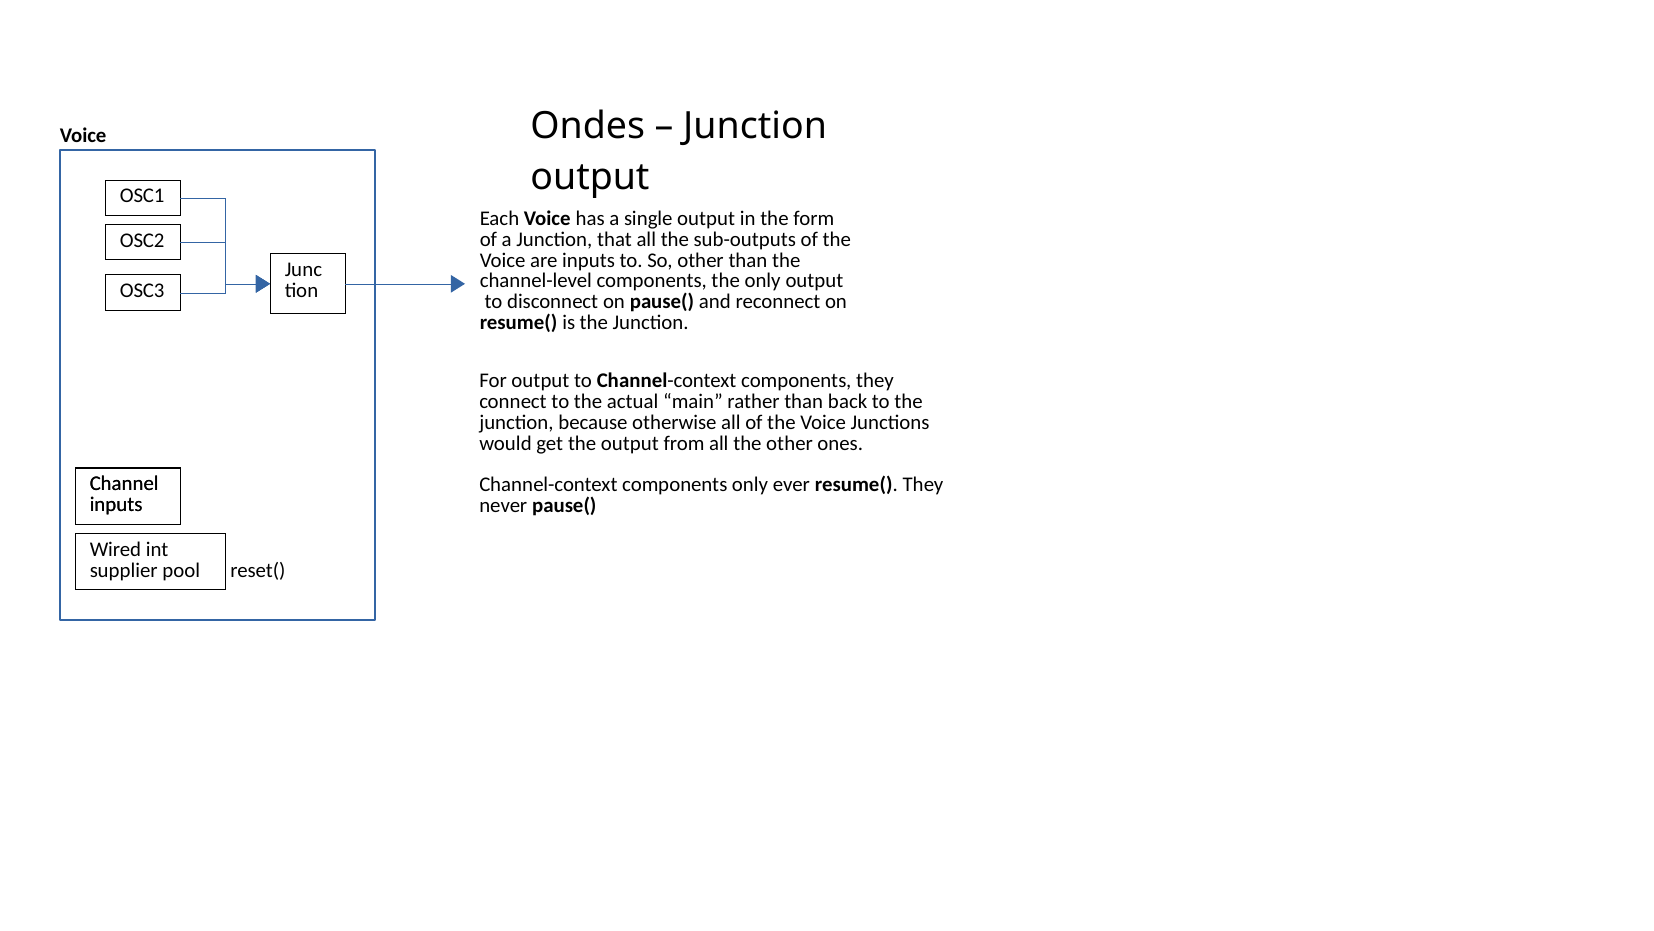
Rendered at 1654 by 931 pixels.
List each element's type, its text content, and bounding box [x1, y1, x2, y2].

text_box Channel inputs [75, 468, 181, 525]
text_box OSC2 [105, 224, 181, 260]
text_box Junction [270, 253, 346, 314]
text_box Voice [61, 151, 166, 156]
text_box OSC1 [105, 180, 181, 216]
text_box Ondes – Junction output [515, 91, 886, 151]
text_box For output to Channel-context components, they connect to the actual “main” rather than back to the junction, because otherwise all of the Voice Junctions would get the output from all the other ones. Channel-context components only ever resume(). They never pause() [464, 364, 961, 670]
text_box Each Voice has a single output in the form of a Junction, that all the sub-outputs of the Voice are inputs to. So, other than the channel-level components, the only output to disconnect on pause() and reconnect on resume() is the Junction. [465, 202, 871, 364]
text_box OSC3 [105, 274, 181, 311]
text_box Voice [45, 120, 166, 156]
text_box reset() [226, 554, 331, 590]
text_box Wired int supplier pool [75, 533, 226, 590]
